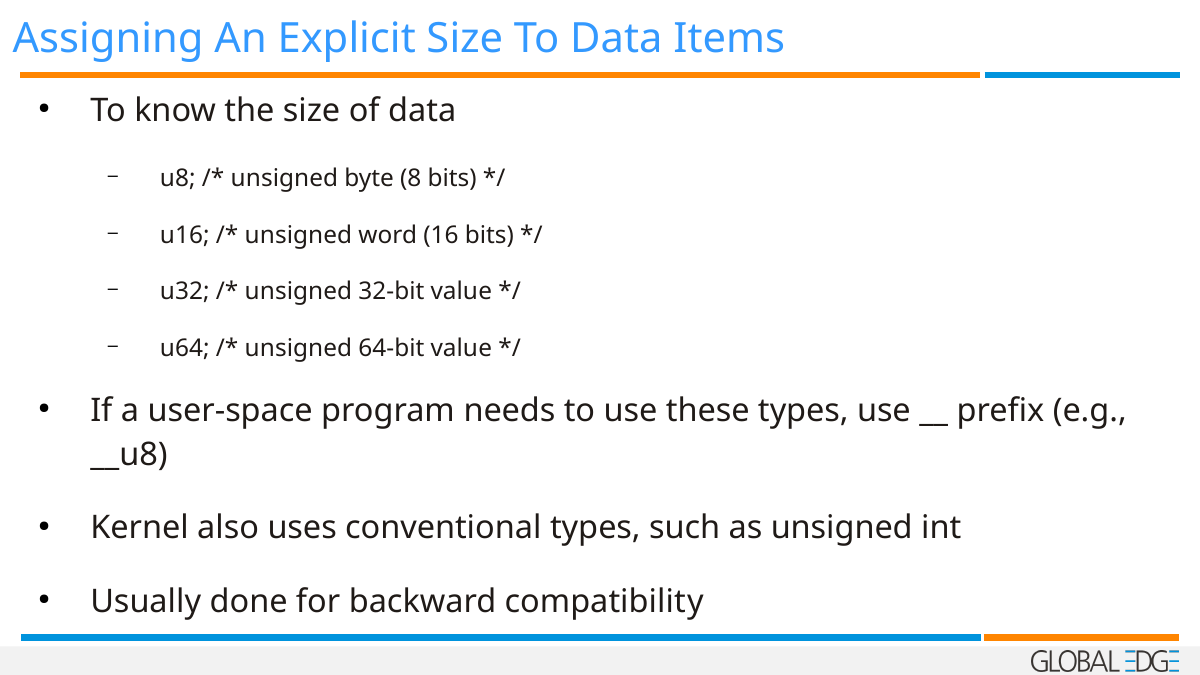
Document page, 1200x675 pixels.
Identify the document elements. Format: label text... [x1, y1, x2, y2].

title Assigning An Explicit Size To Data Items [12, 9, 1088, 63]
list To know the size of data u8; /* unsigned byte (8 bits) */ u16; /* unsigned word (16 bits) */ u32; /* unsigned 32-bit value */ u64; /* unsigned 64-bit value */ If a user-space program needs to use these types, use __ prefix (e.g., __u8) Kernel also uses conventional types, such as unsigned int Usually done for backward compatibility [21, 86, 1170, 627]
picture [1031, 650, 1179, 672]
